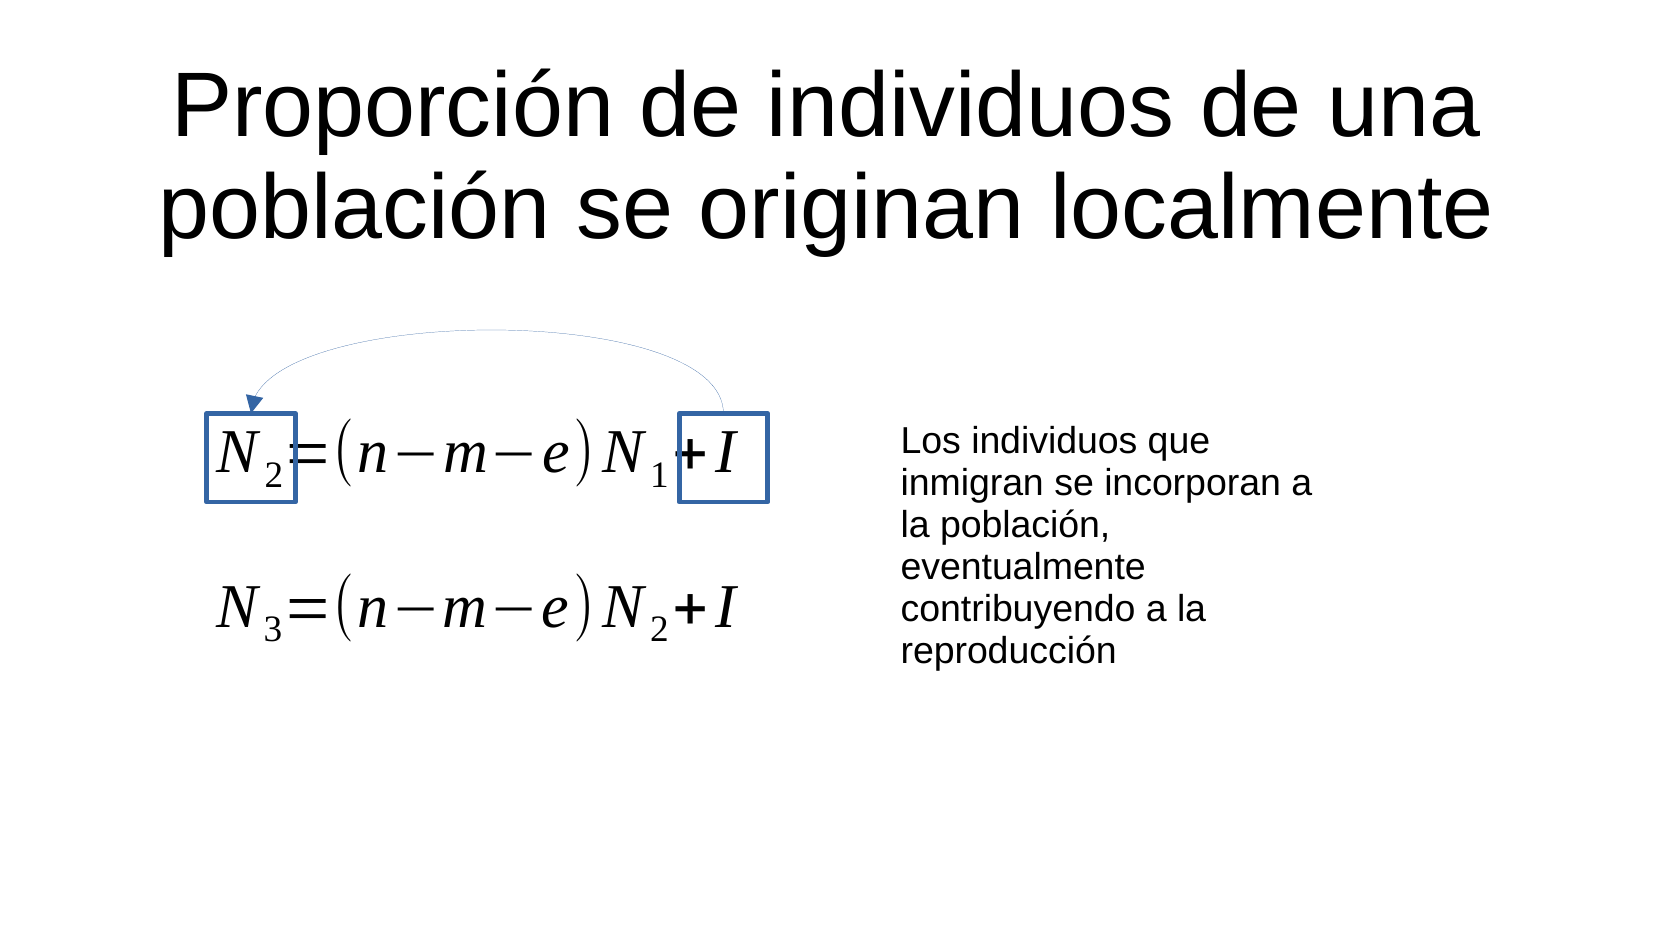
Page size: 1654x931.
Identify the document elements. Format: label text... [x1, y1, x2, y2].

text_box Los individuos que inmigran se incorporan a la población, eventualmente contribuyendo a la reproducción [885, 412, 1359, 680]
title Proporción de individuos de una población se originan localmente [82, 53, 1571, 259]
chart [682, 416, 748, 500]
chart [206, 415, 748, 650]
chart [209, 416, 293, 500]
